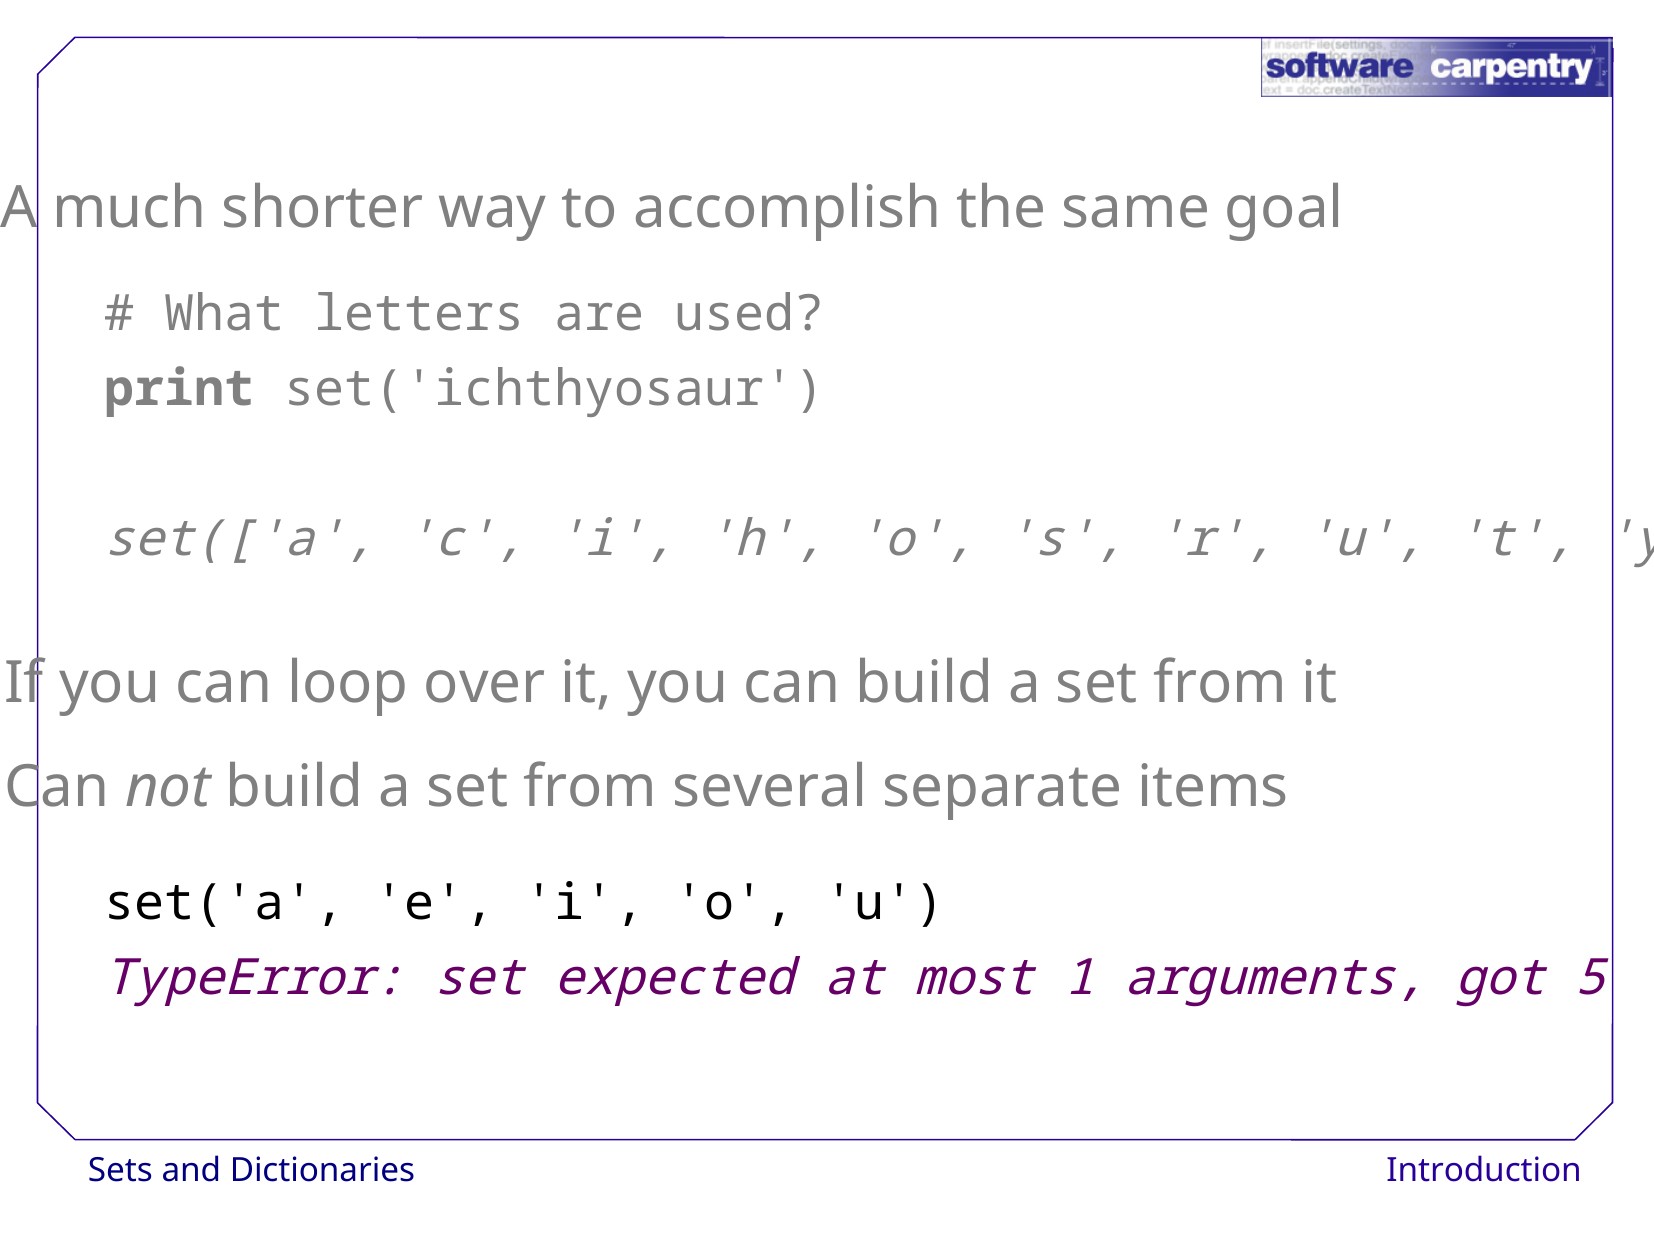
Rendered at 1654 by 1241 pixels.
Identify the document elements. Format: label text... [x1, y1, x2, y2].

picture [1261, 39, 1613, 97]
text_box A much shorter way to accomplish the same goal [0, 126, 1509, 248]
text_box set('a', 'e', 'i', 'o', 'u') TypeError: set expected at most 1 arguments, got 5 [89, 846, 1512, 1093]
text_box If you can loop over it, you can build a set from it Can not build a set from several separate items [0, 601, 1504, 827]
text_box # What letters are used? print set('ichthyosaur') set(['a', 'c', 'i', 'h', 'o', 's', 'r', 'u', 't', 'y']) [89, 258, 1512, 602]
